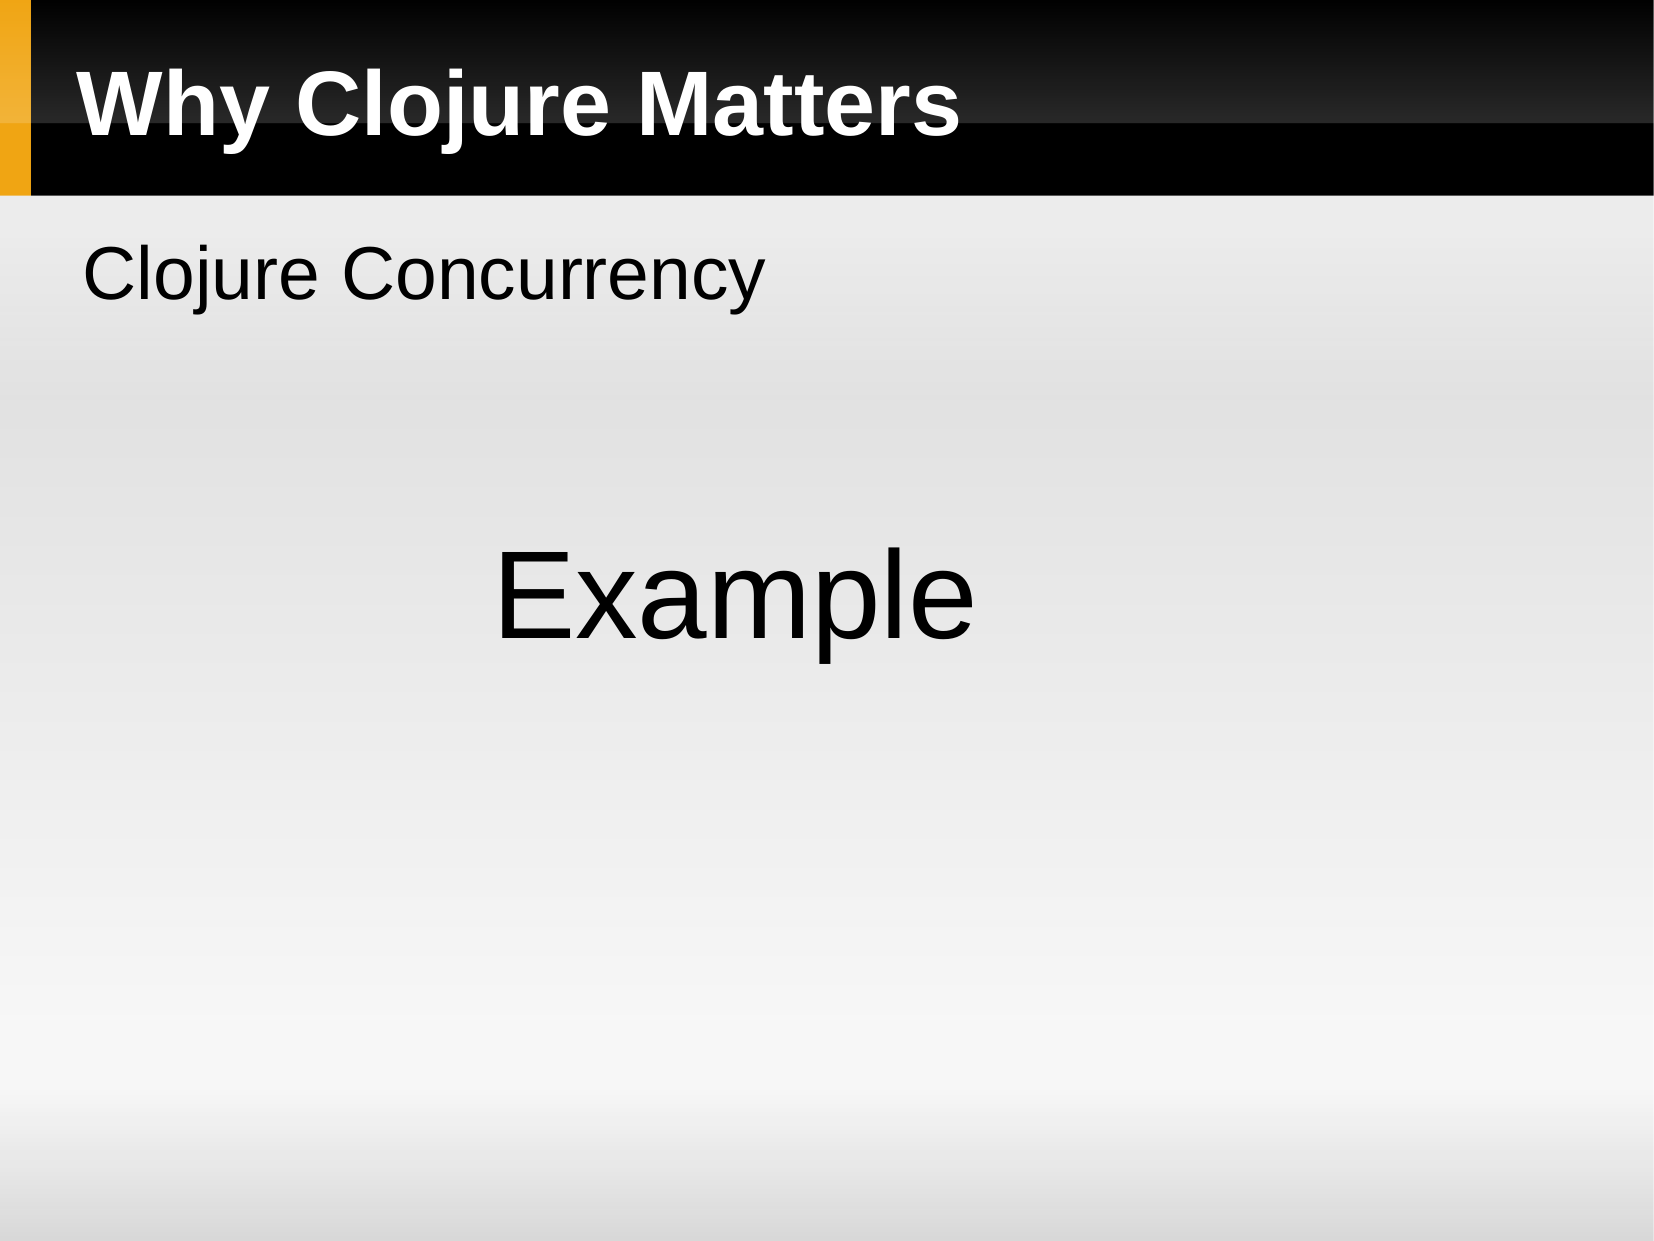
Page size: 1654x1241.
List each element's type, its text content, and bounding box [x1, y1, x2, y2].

list Clojure Concurrency Example [82, 231, 1388, 1036]
picture [0, 0, 1654, 1241]
title Why Clojure Matters [76, 0, 1565, 208]
